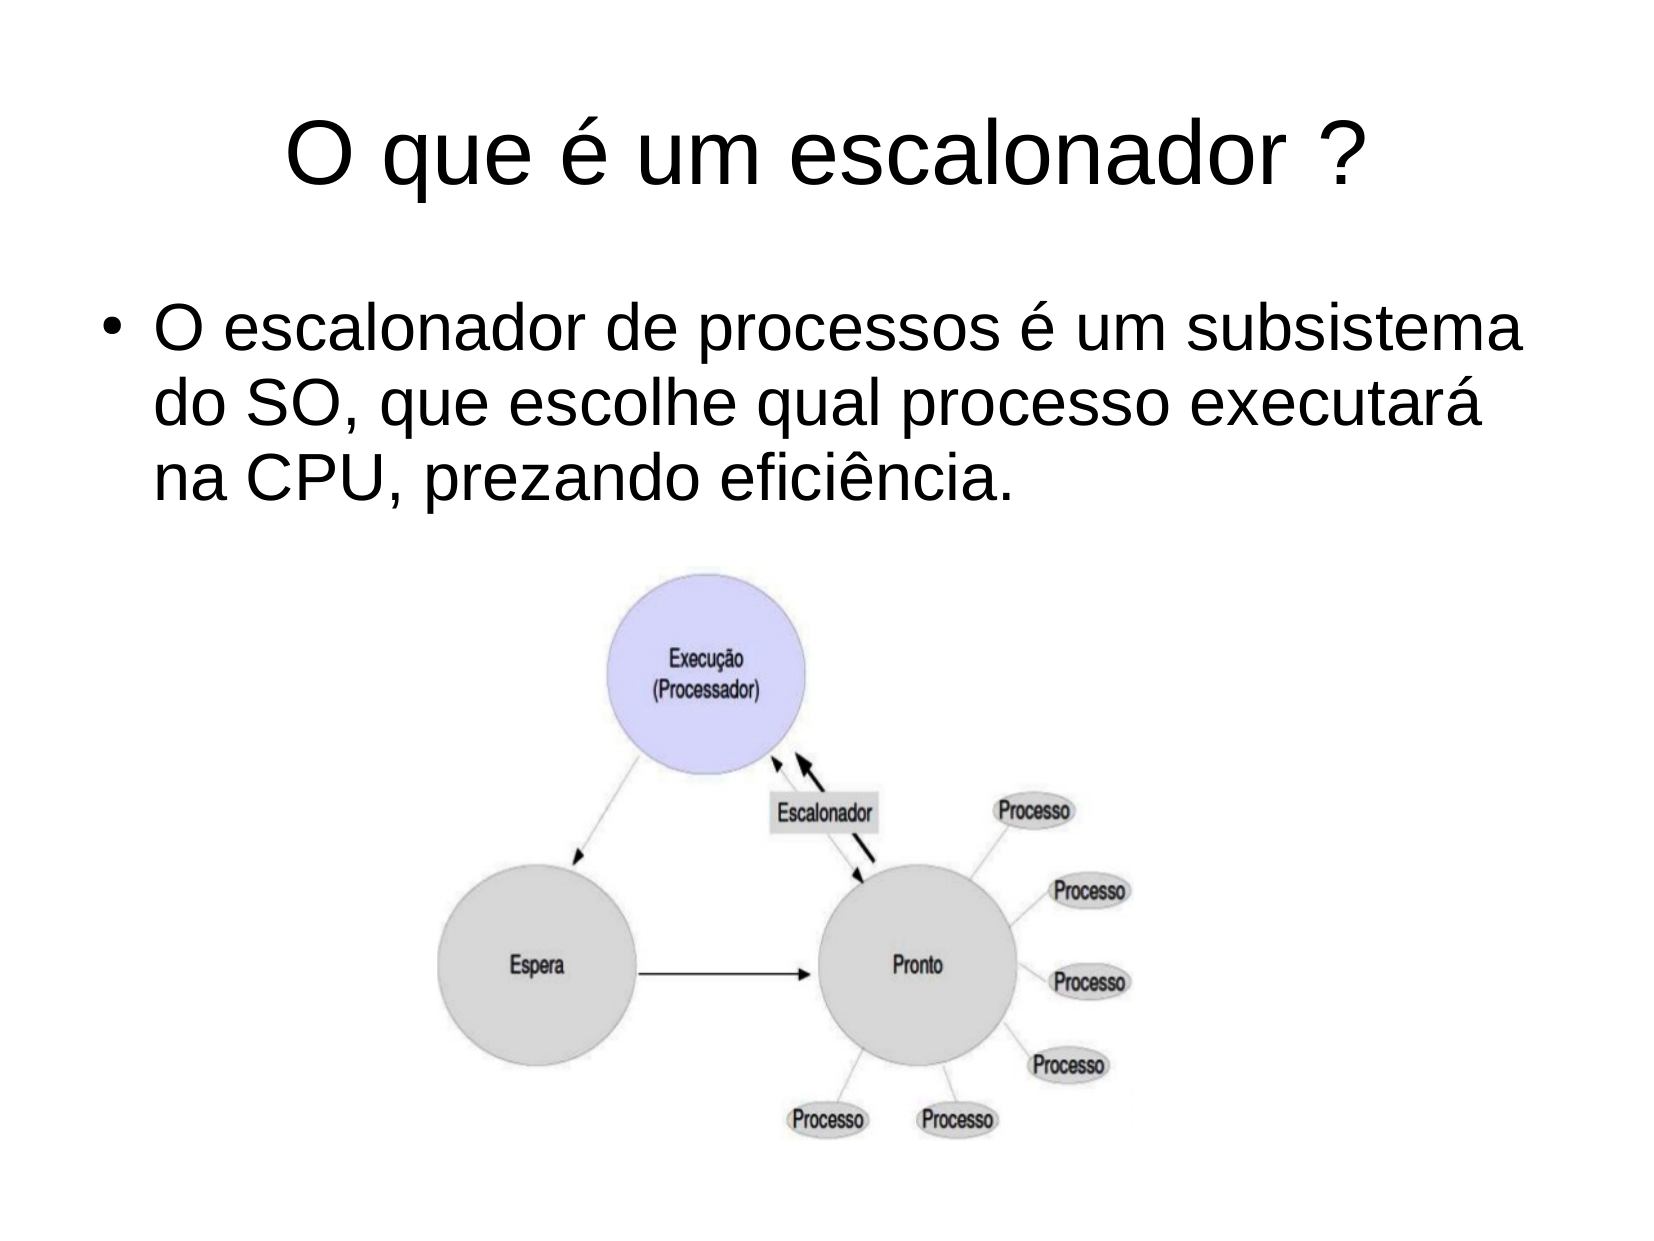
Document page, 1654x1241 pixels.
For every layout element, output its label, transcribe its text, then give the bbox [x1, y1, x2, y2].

list O escalonador de processos é um subsistema do SO, que escolhe qual processo executará na CPU, prezando eficiência. [82, 290, 1571, 1010]
title O que é um escalonador ? [82, 49, 1571, 257]
picture [437, 566, 1134, 1141]
